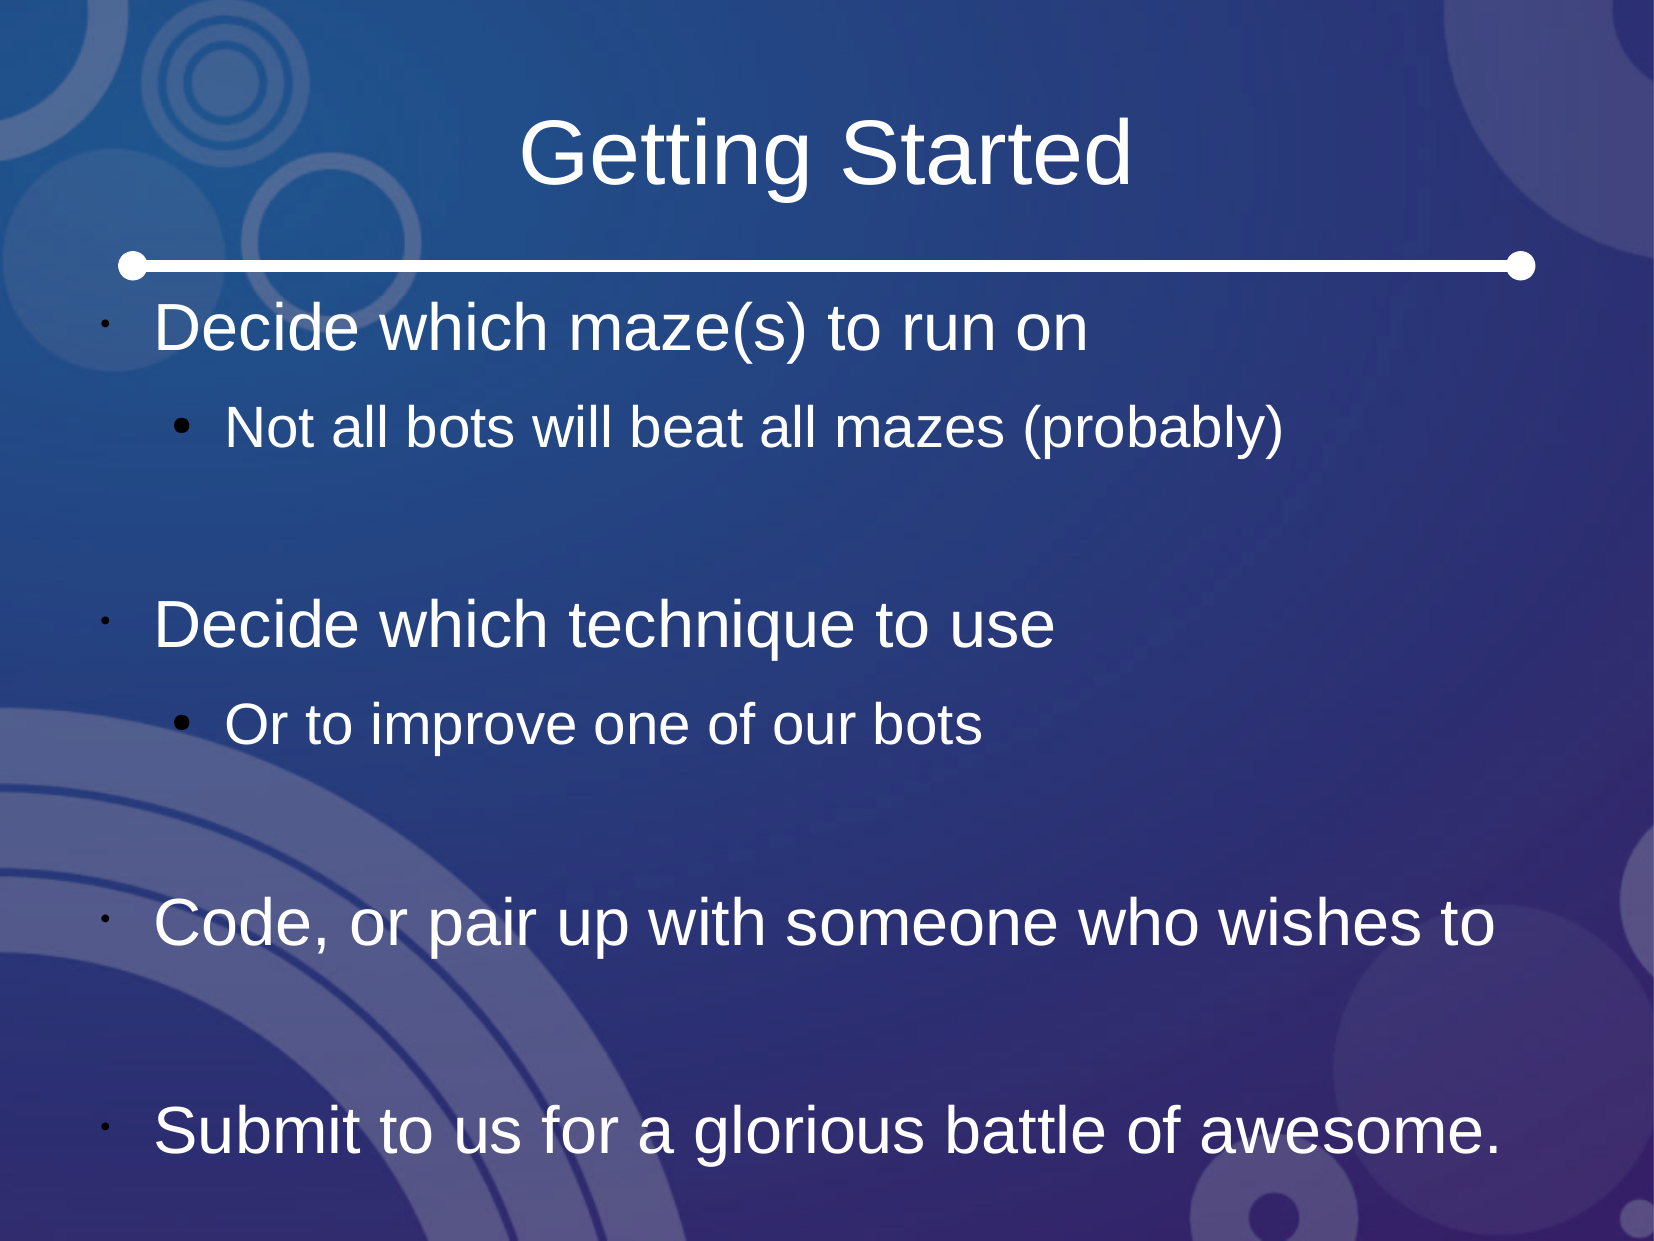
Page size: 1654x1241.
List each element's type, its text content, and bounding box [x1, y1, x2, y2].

list Decide which maze(s) to run on Not all bots will beat all mazes (probably) Decide which technique to use Or to improve one of our bots Code, or pair up with someone who wishes to Submit to us for a glorious battle of awesome. [82, 290, 1571, 1169]
title Getting Started [82, 56, 1571, 250]
